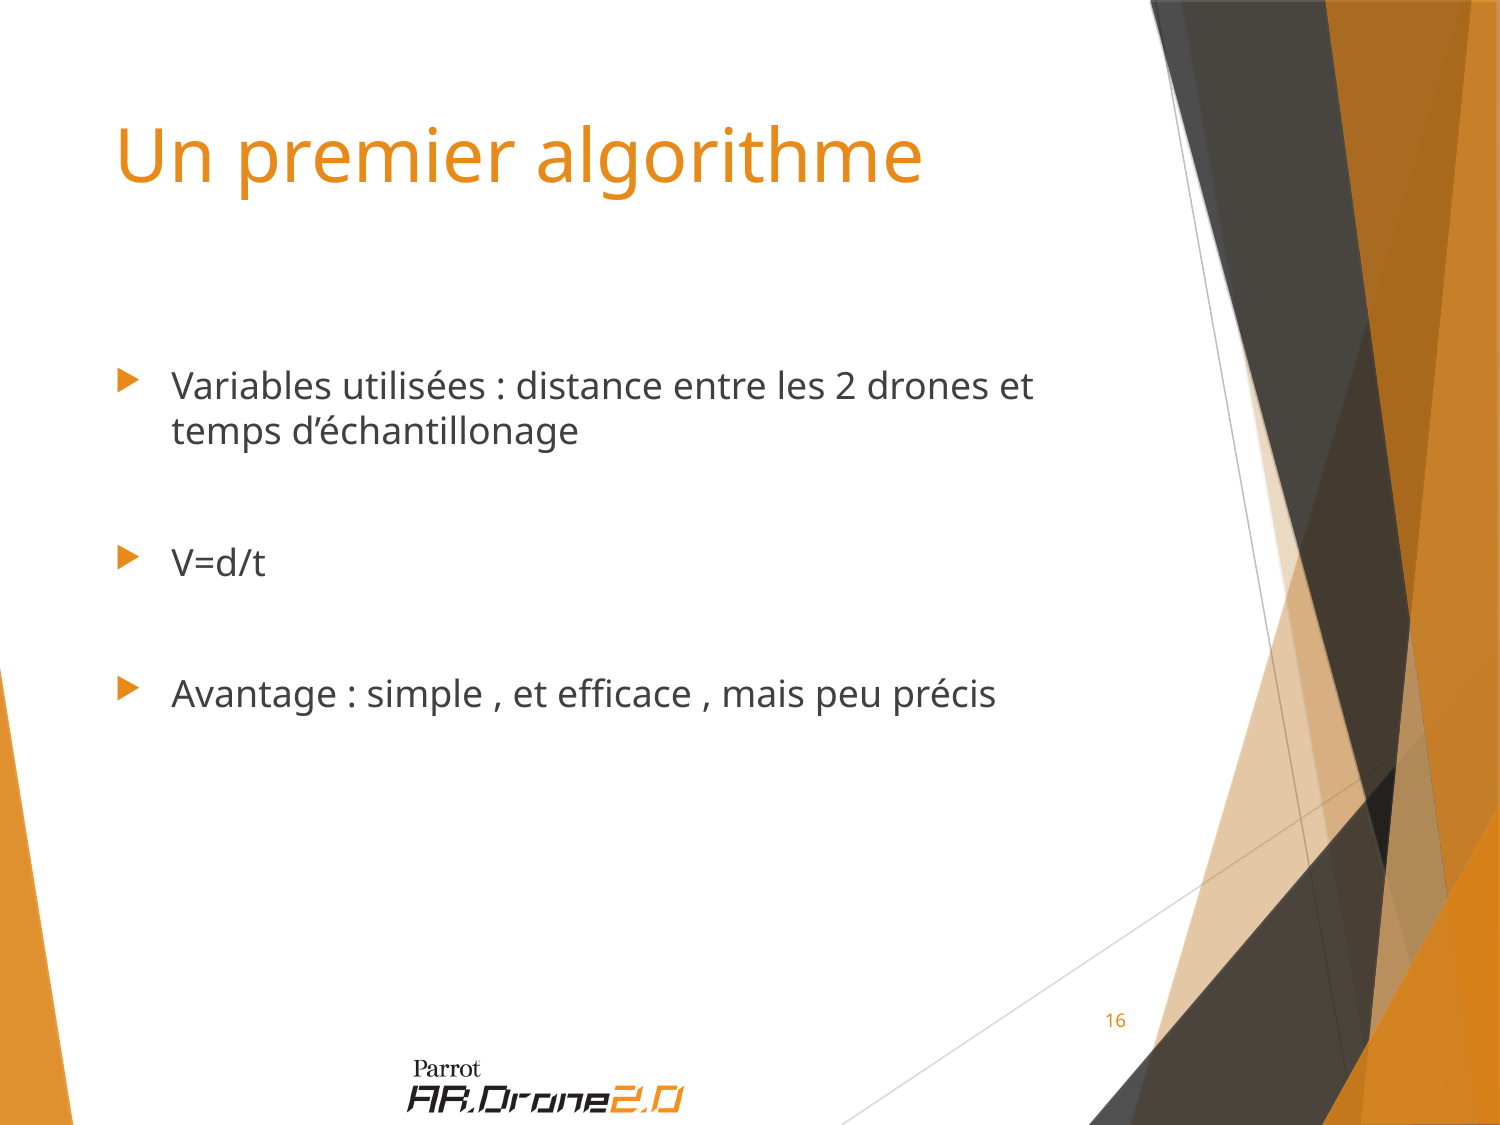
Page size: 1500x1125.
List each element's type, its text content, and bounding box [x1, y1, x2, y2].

slide_number <numéro> [1057, 991, 1142, 1051]
picture [394, 1051, 690, 1125]
title Un premier algorithme [99, 99, 1142, 317]
list Variables utilisées : distance entre les 2 drones et temps d’échantillonage V=d/t Avantage : simple , et efficace , mais peu précis [99, 354, 1142, 992]
